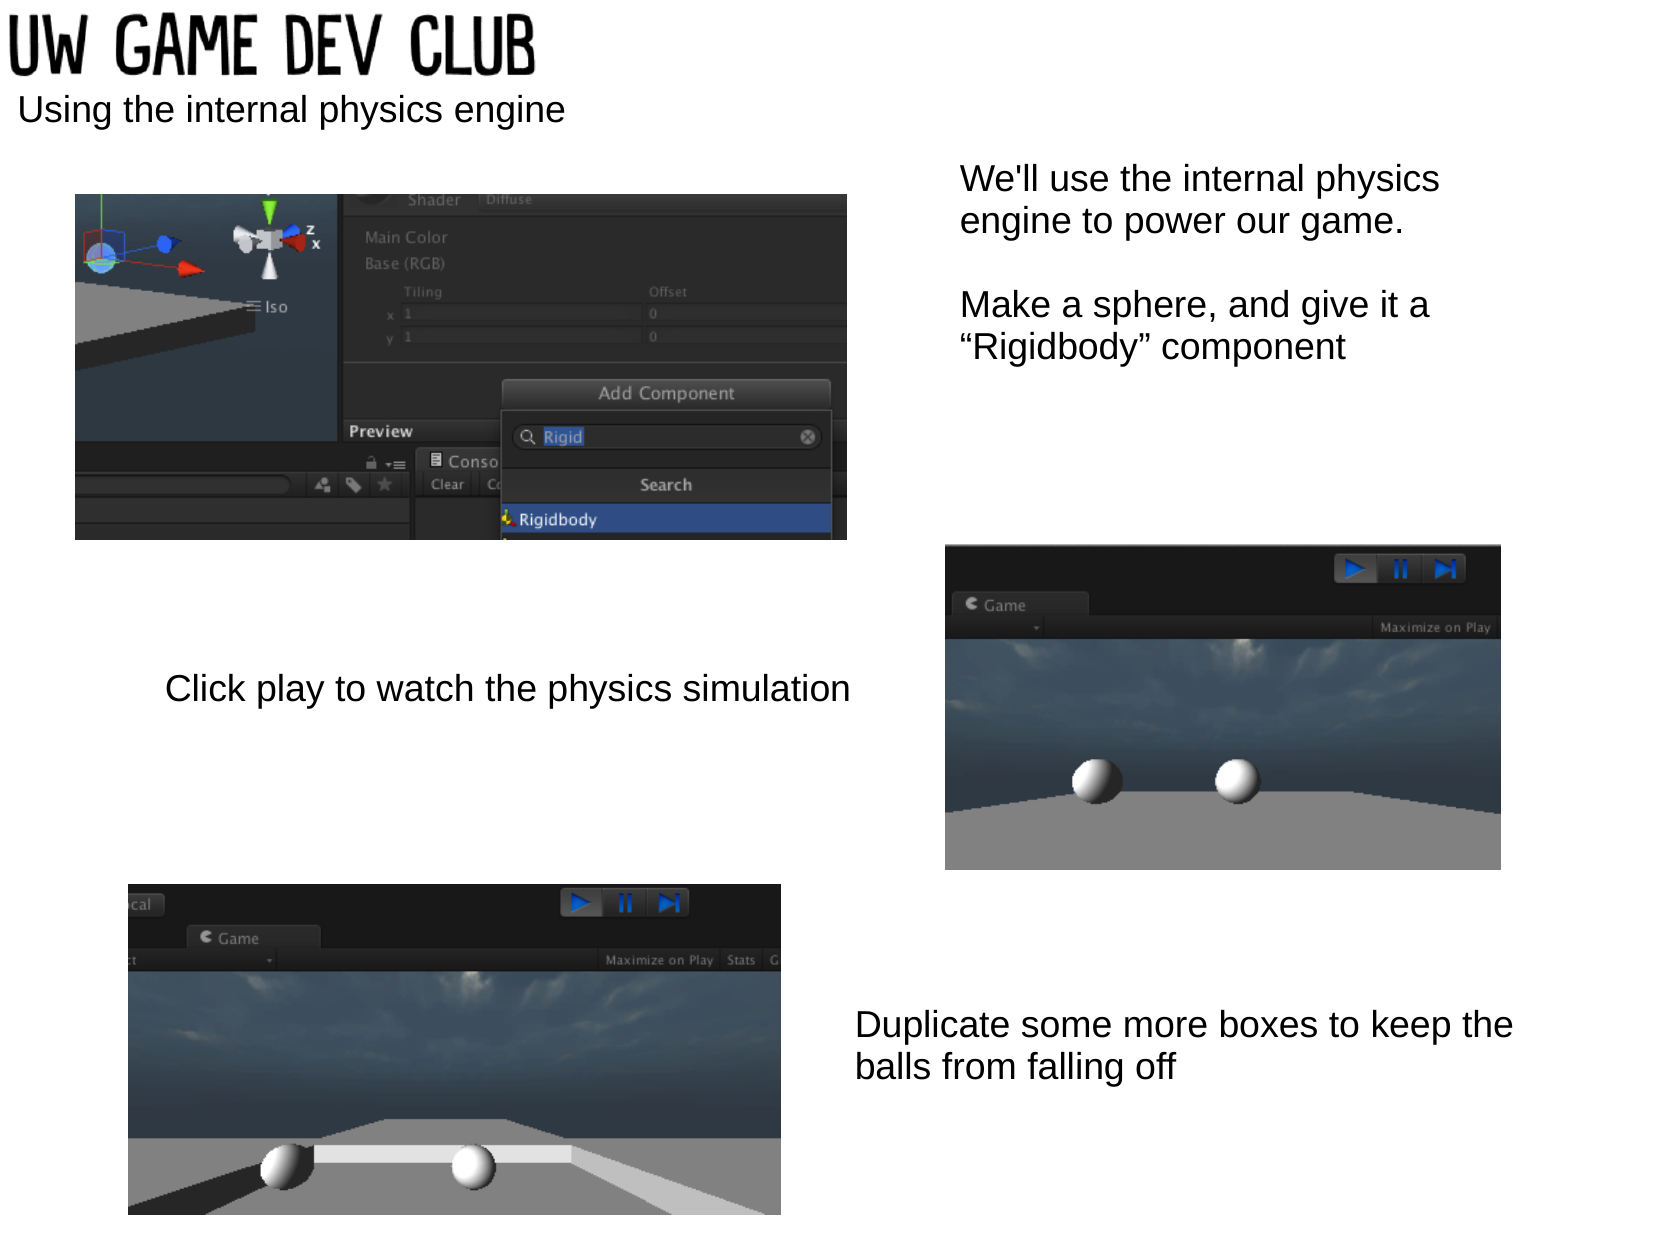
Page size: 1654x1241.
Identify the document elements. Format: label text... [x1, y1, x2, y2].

picture [2, 7, 551, 80]
text_box Duplicate some more boxes to keep the balls from falling off [840, 996, 1561, 1096]
text_box Click play to watch the physics simulation [150, 660, 871, 717]
picture [75, 194, 847, 540]
picture [945, 544, 1501, 871]
picture [128, 884, 781, 1216]
text_box We'll use the internal physics engine to power our game. Make a sphere, and give it a “Rigidbody” component [945, 150, 1516, 375]
text_box Using the internal physics engine [2, 80, 843, 138]
